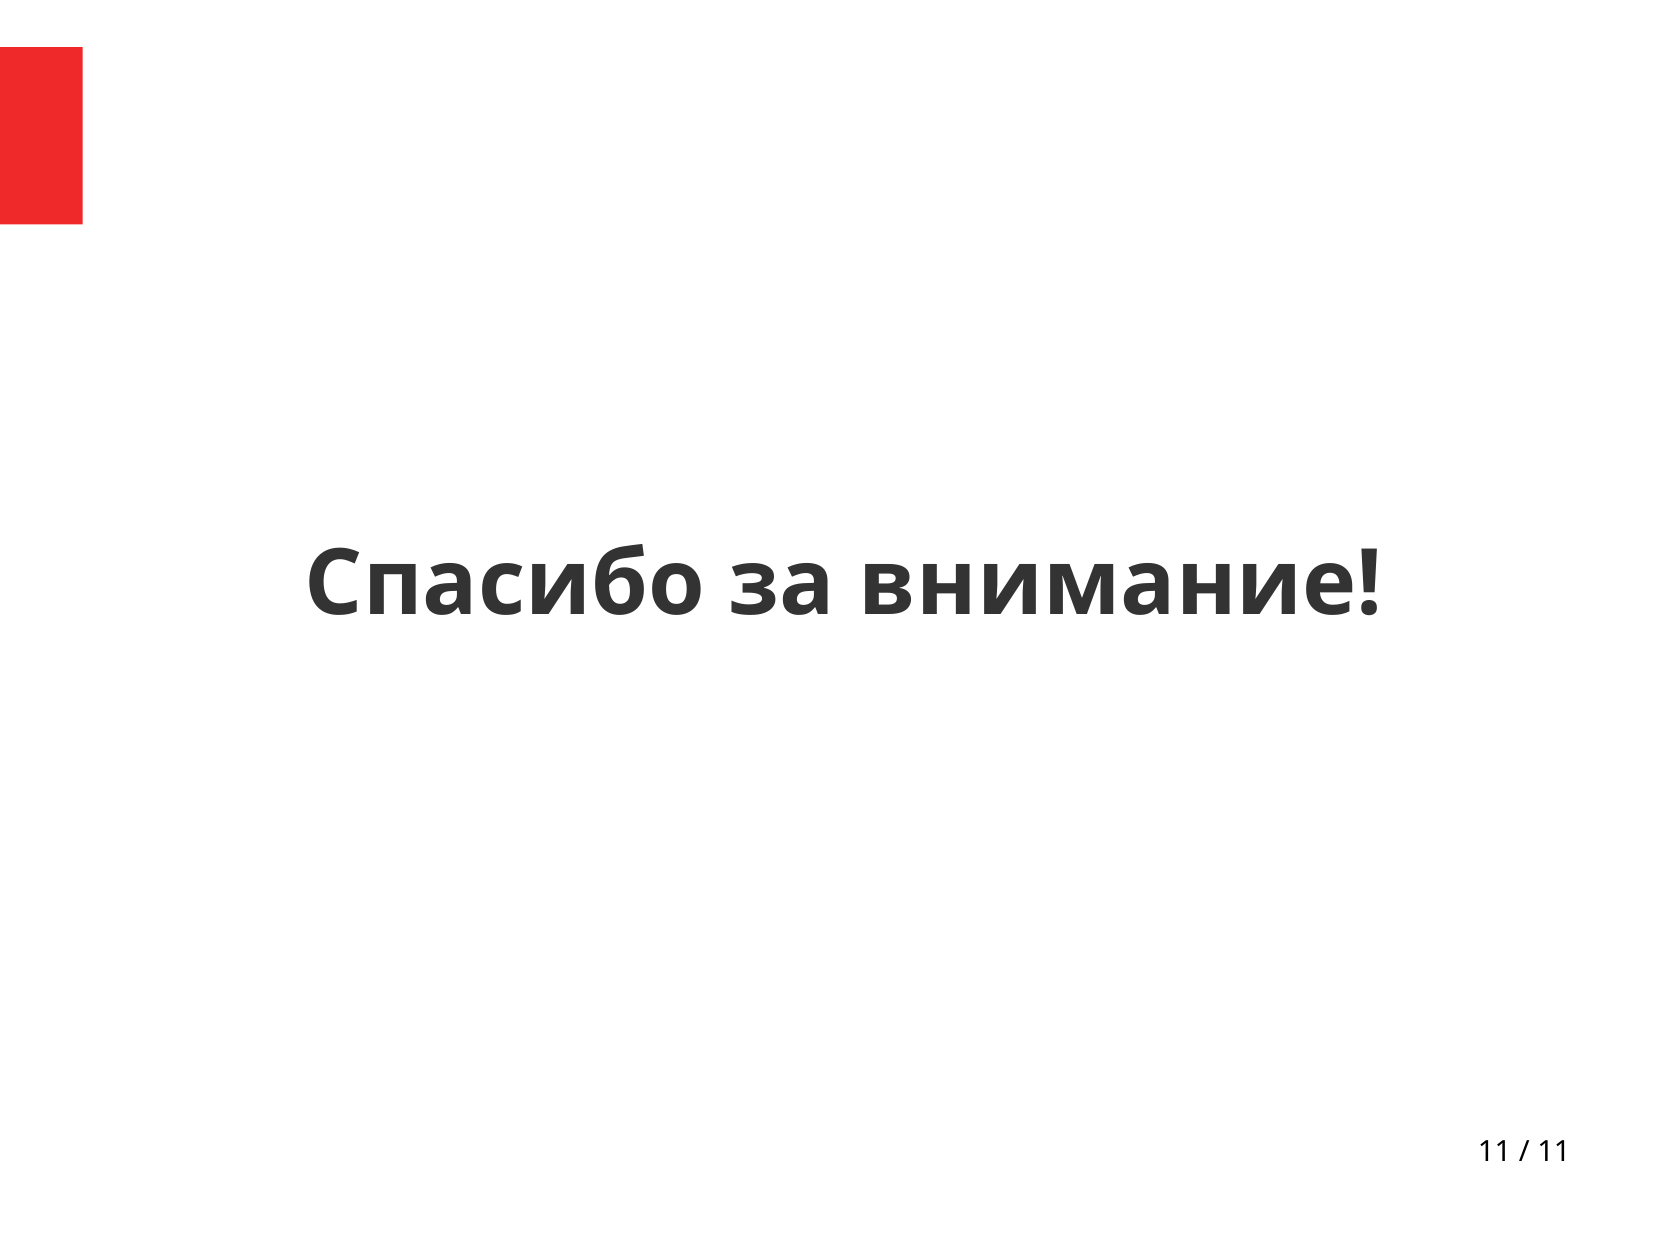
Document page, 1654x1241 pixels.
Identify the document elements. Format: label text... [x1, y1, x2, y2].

subtitle Спасибо за внимание! [118, 47, 1571, 1111]
